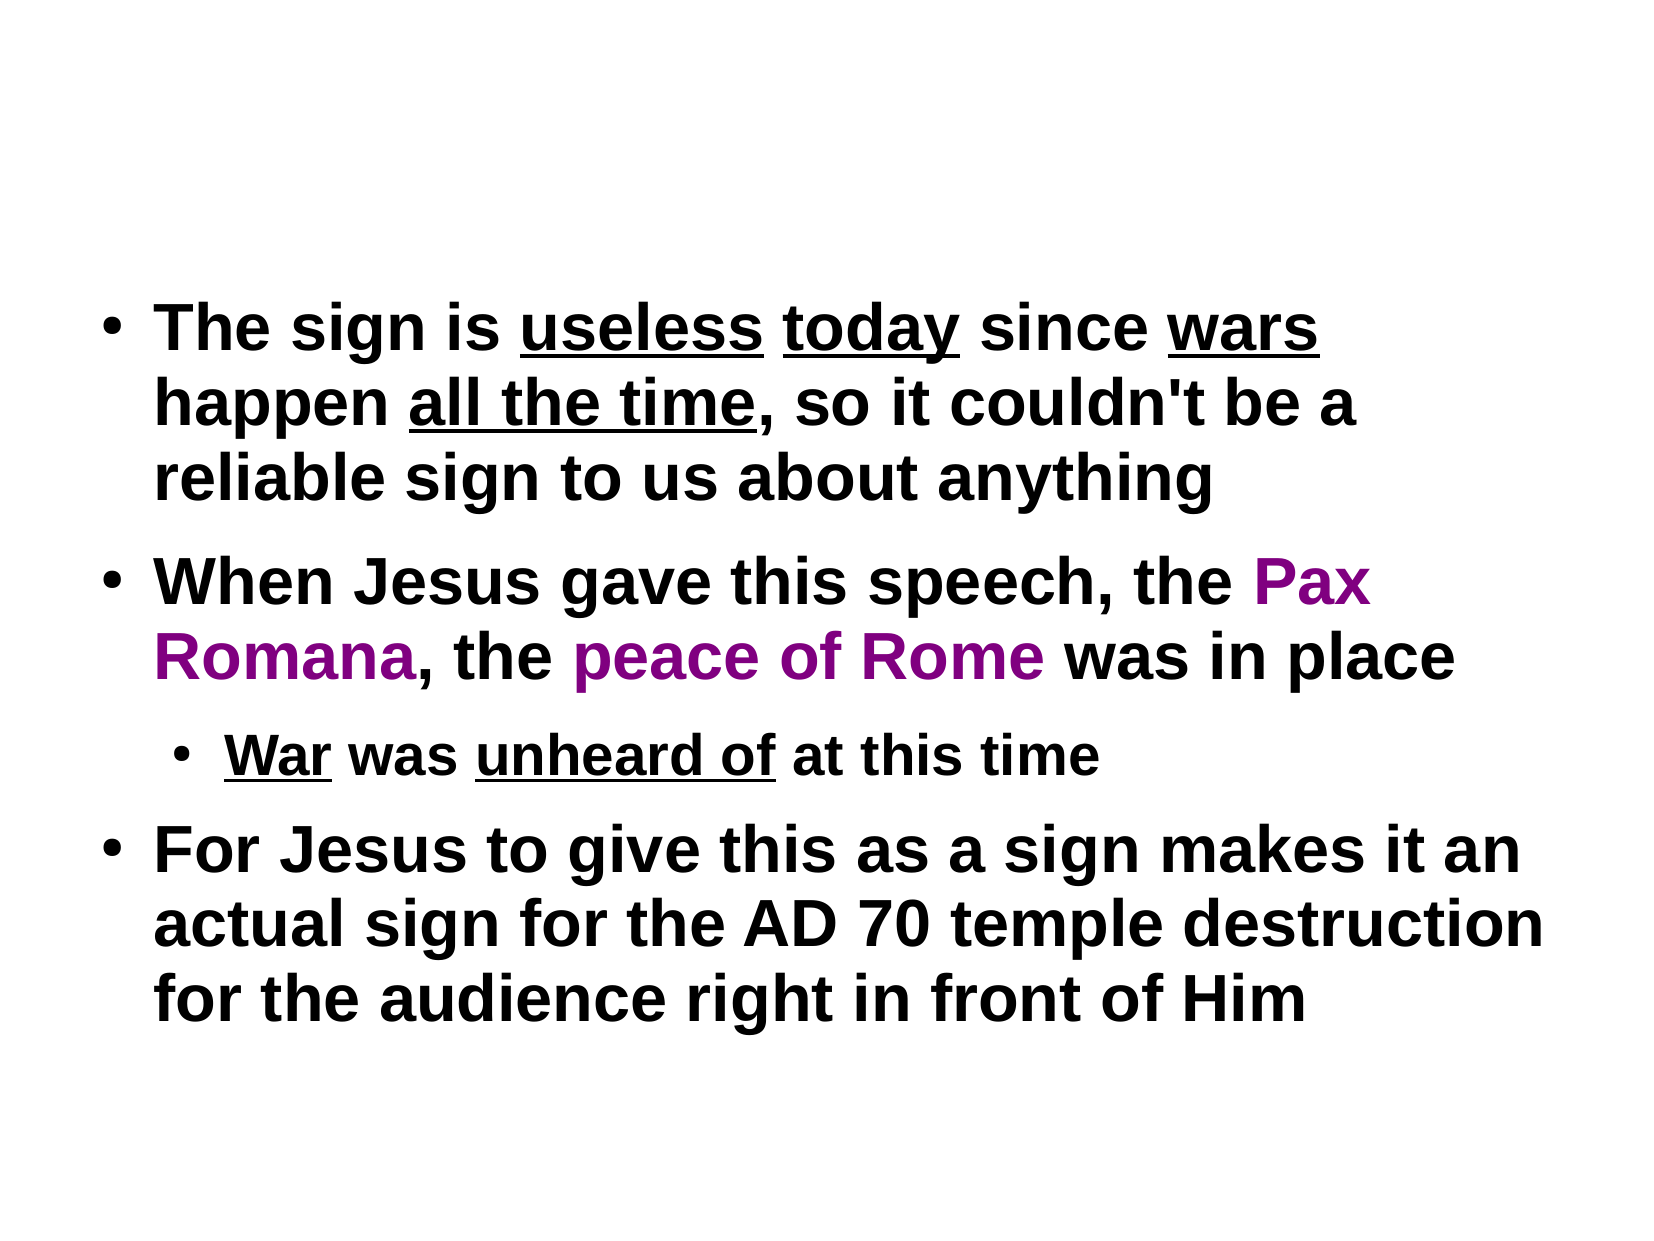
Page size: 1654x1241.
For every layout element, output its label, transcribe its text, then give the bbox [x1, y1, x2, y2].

list The sign is useless today since wars happen all the time, so it couldn't be a reliable sign to us about anything When Jesus gave this speech, the Pax Romana, the peace of Rome was in place War was unheard of at this time For Jesus to give this as a sign makes it an actual sign for the AD 70 temple destruction for the audience right in front of Him [82, 290, 1571, 1037]
